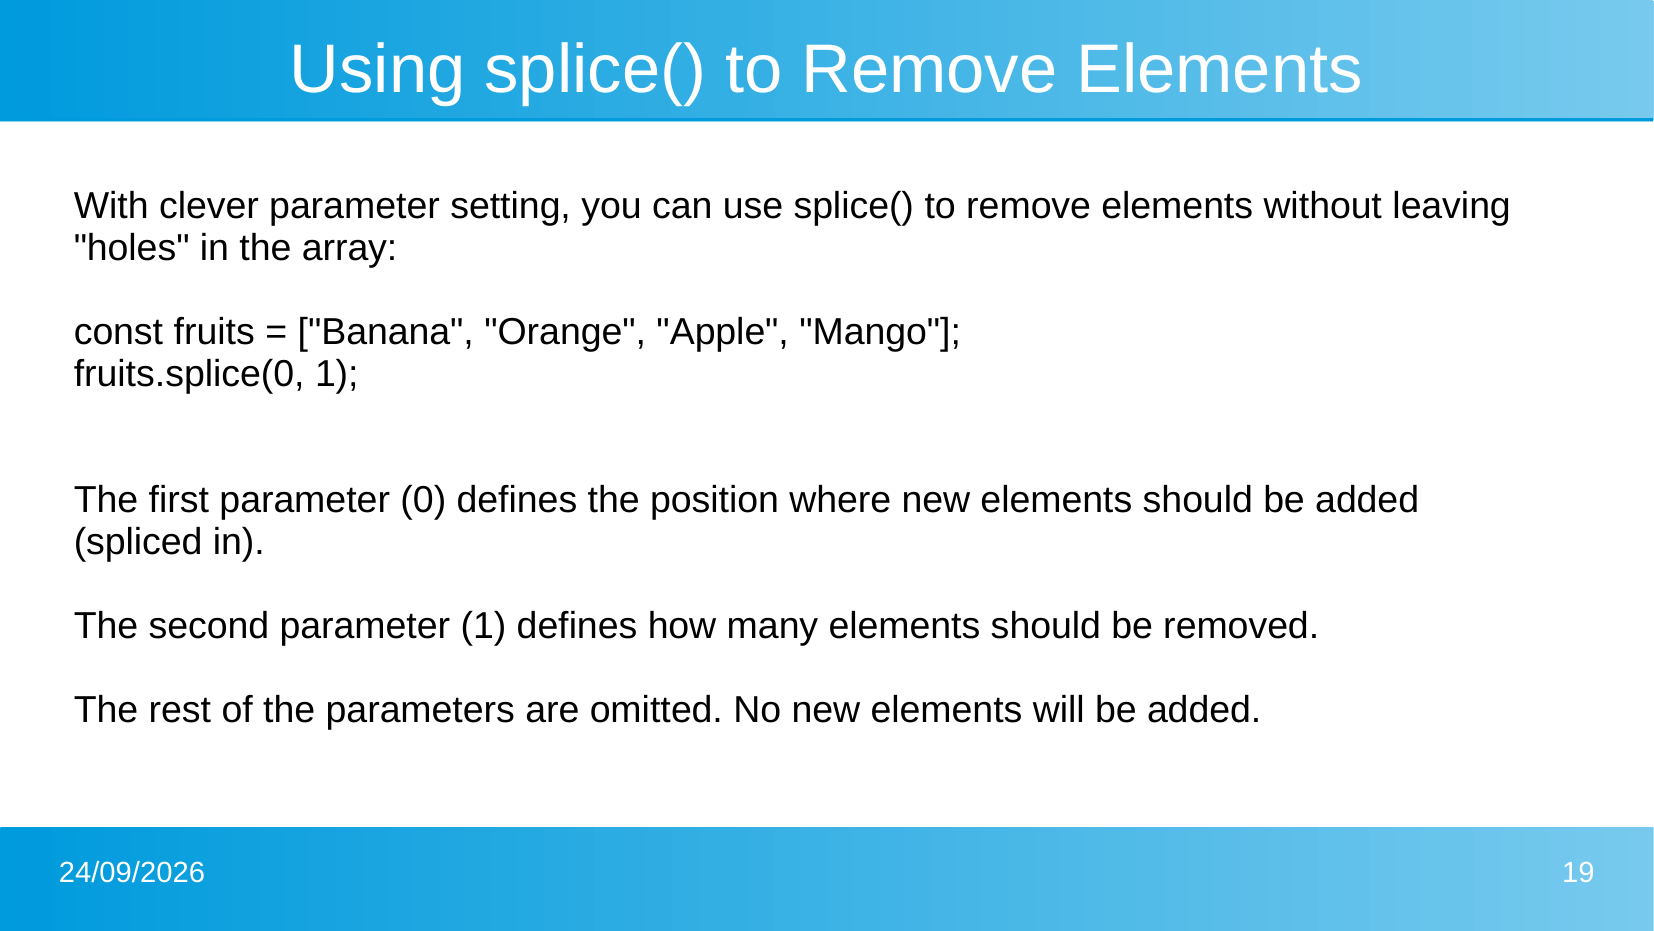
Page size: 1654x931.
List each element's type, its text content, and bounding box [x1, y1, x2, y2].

text_box With clever parameter setting, you can use splice() to remove elements without leaving "holes" in the array: const fruits = ["Banana", "Orange", "Apple", "Mango"]; fruits.splice(0, 1); The first parameter (0) defines the position where new elements should be added (spliced in). The second parameter (1) defines how many elements should be removed. The rest of the parameters are omitted. No new elements will be added. [59, 177, 1536, 738]
title Using splice() to Remove Elements [59, 29, 1595, 108]
